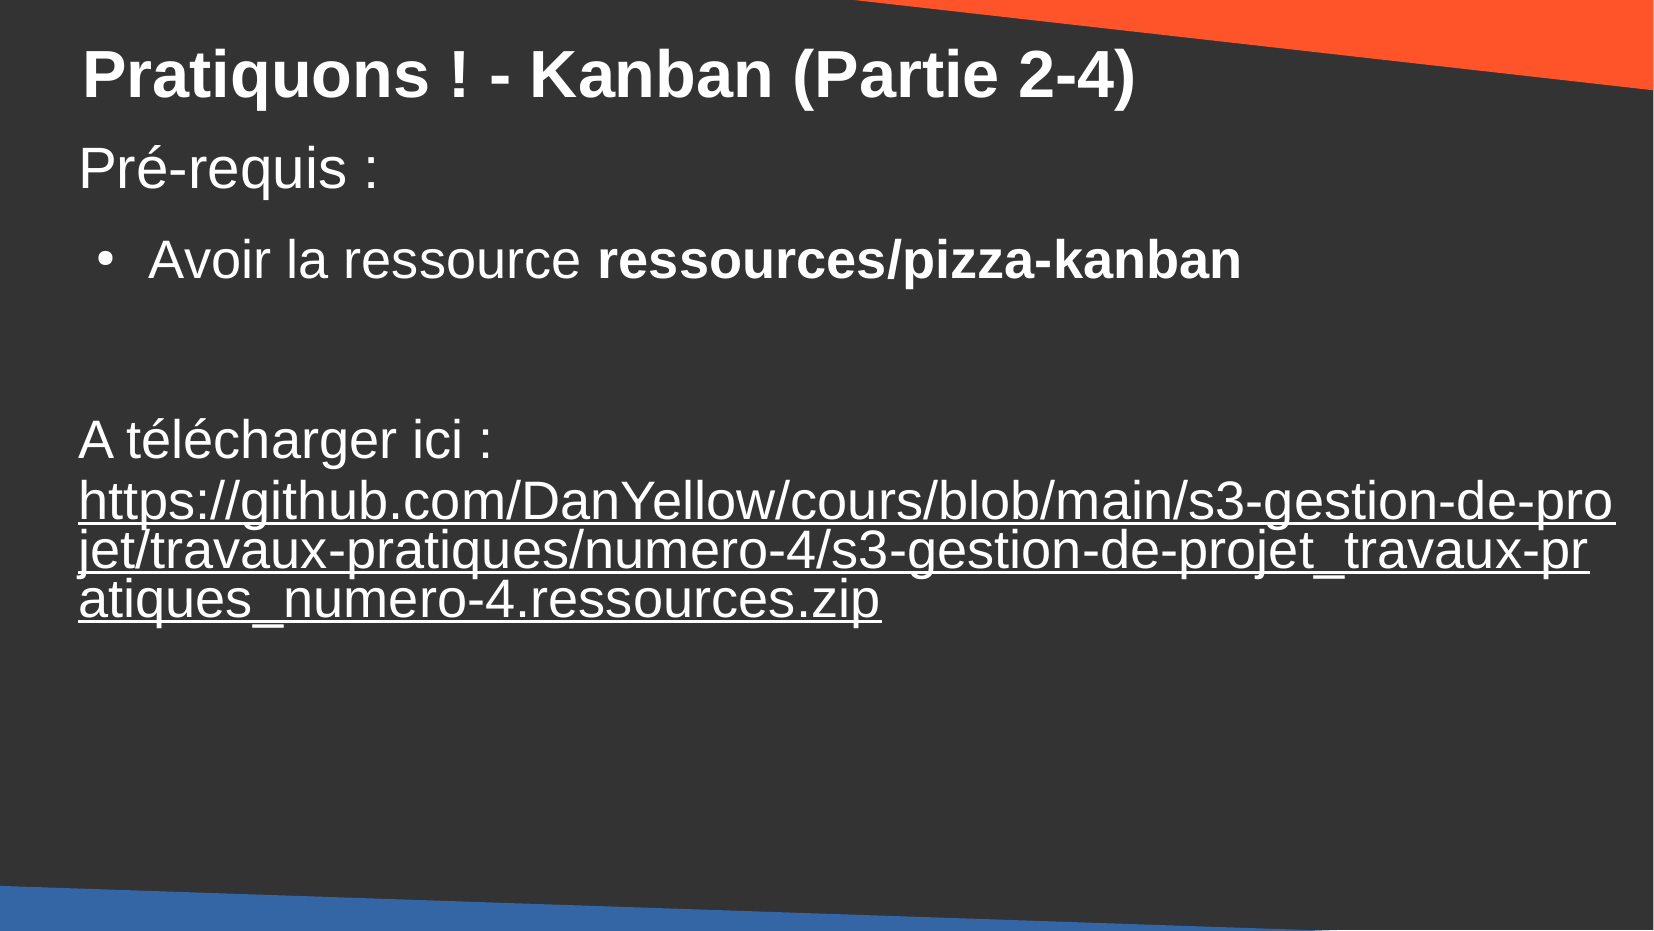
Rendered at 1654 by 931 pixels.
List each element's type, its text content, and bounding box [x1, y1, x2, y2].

text_box [0, 885, 1337, 931]
list Pré-requis : Avoir la ressource ressources/pizza-kanban A télécharger ici : https://github.com/DanYellow/cours/blob/main/s3-gestion-de-projet/travaux-pratiques/numero-4/s3-gestion-de-projet_travaux-pratiques_numero-4.ressources.zip [78, 135, 1618, 721]
title Pratiquons ! - Kanban (Partie 2-4) [82, 37, 1571, 114]
text_box [853, 0, 1654, 91]
